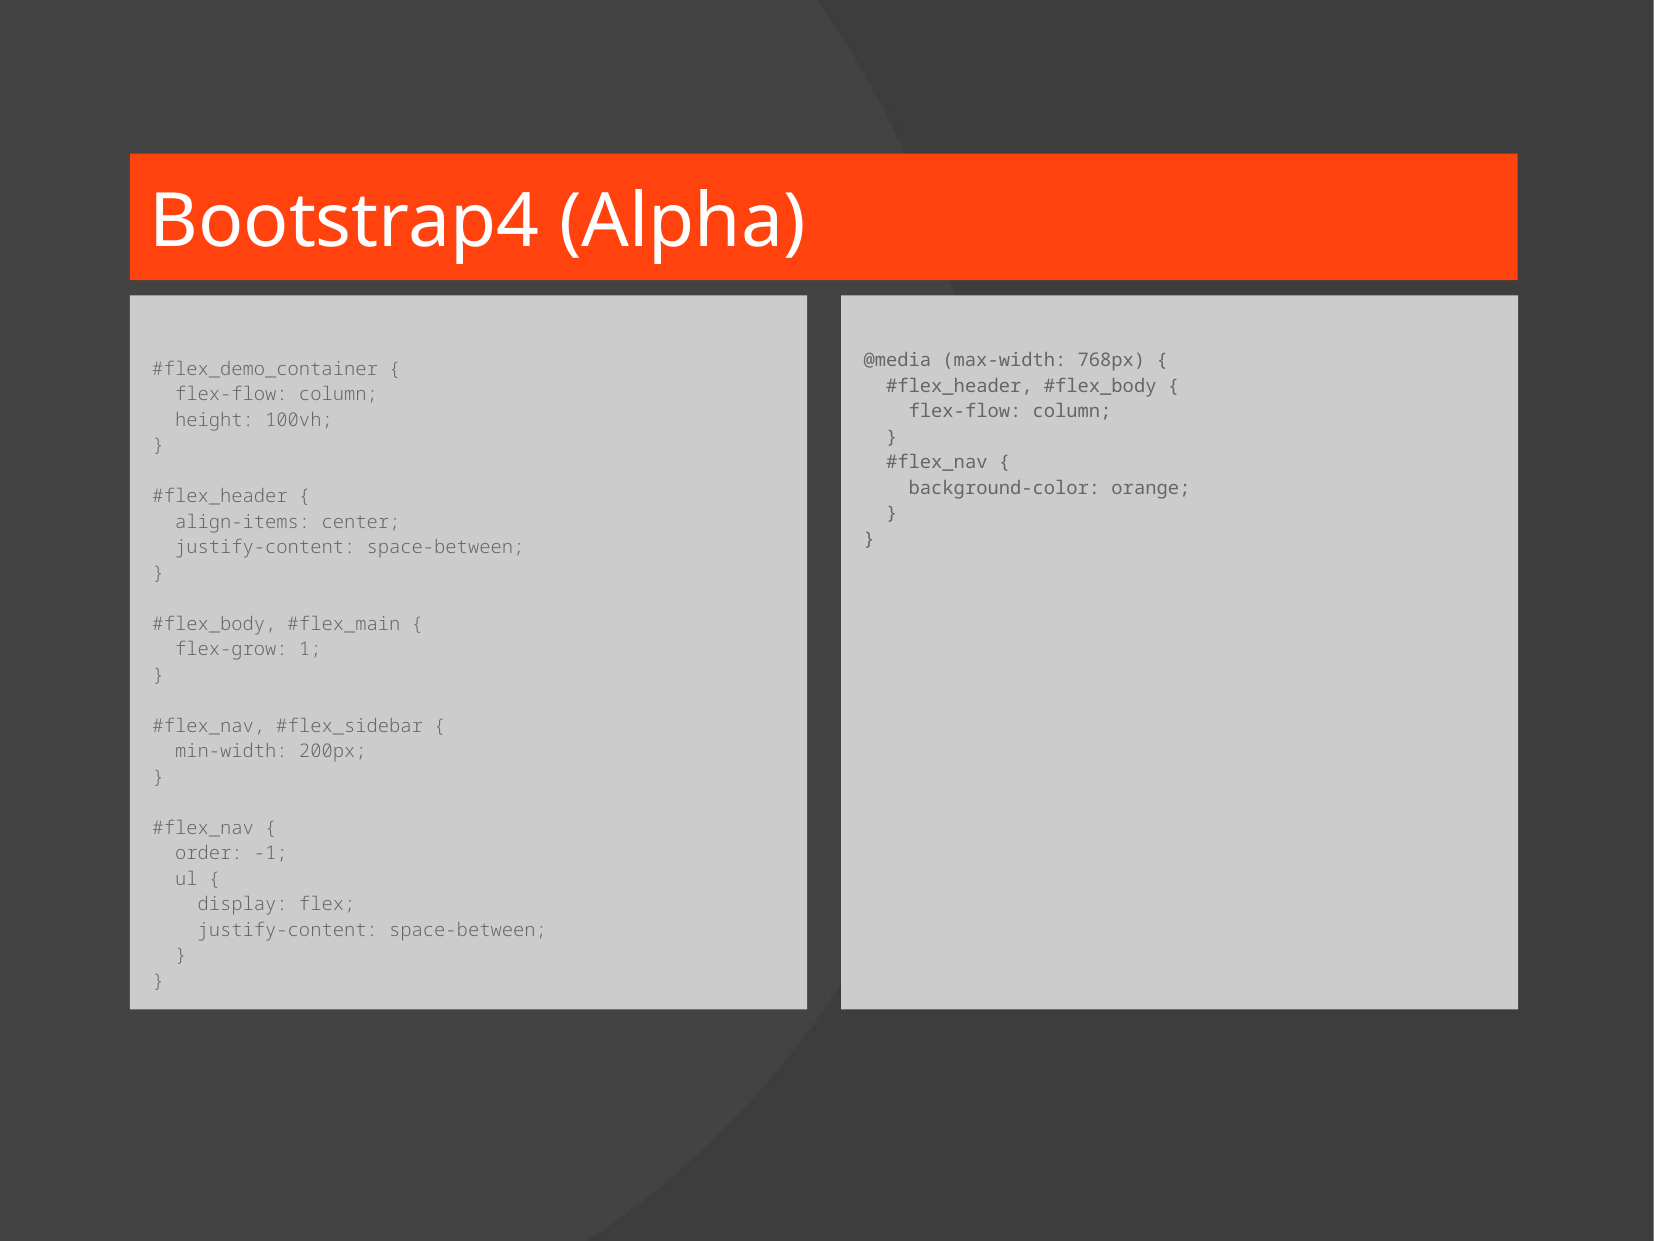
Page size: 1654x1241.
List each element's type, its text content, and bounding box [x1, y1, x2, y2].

title Bootstrap4 (Alpha) [129, 153, 1518, 281]
list #flex_demo_container { flex-flow: column; height: 100vh; } #flex_header { align-items: center; justify-content: space-between; } #flex_body, #flex_main { flex-grow: 1; } #flex_nav, #flex_sidebar { min-width: 200px; } #flex_nav { order: -1; ul { display: flex; justify-content: space-between; } } [129, 295, 808, 1010]
picture [0, 0, 1654, 1241]
list @media (max-width: 768px) { #flex_header, #flex_body { flex-flow: column; } #flex_nav { background-color: orange; } } [841, 295, 1519, 1010]
